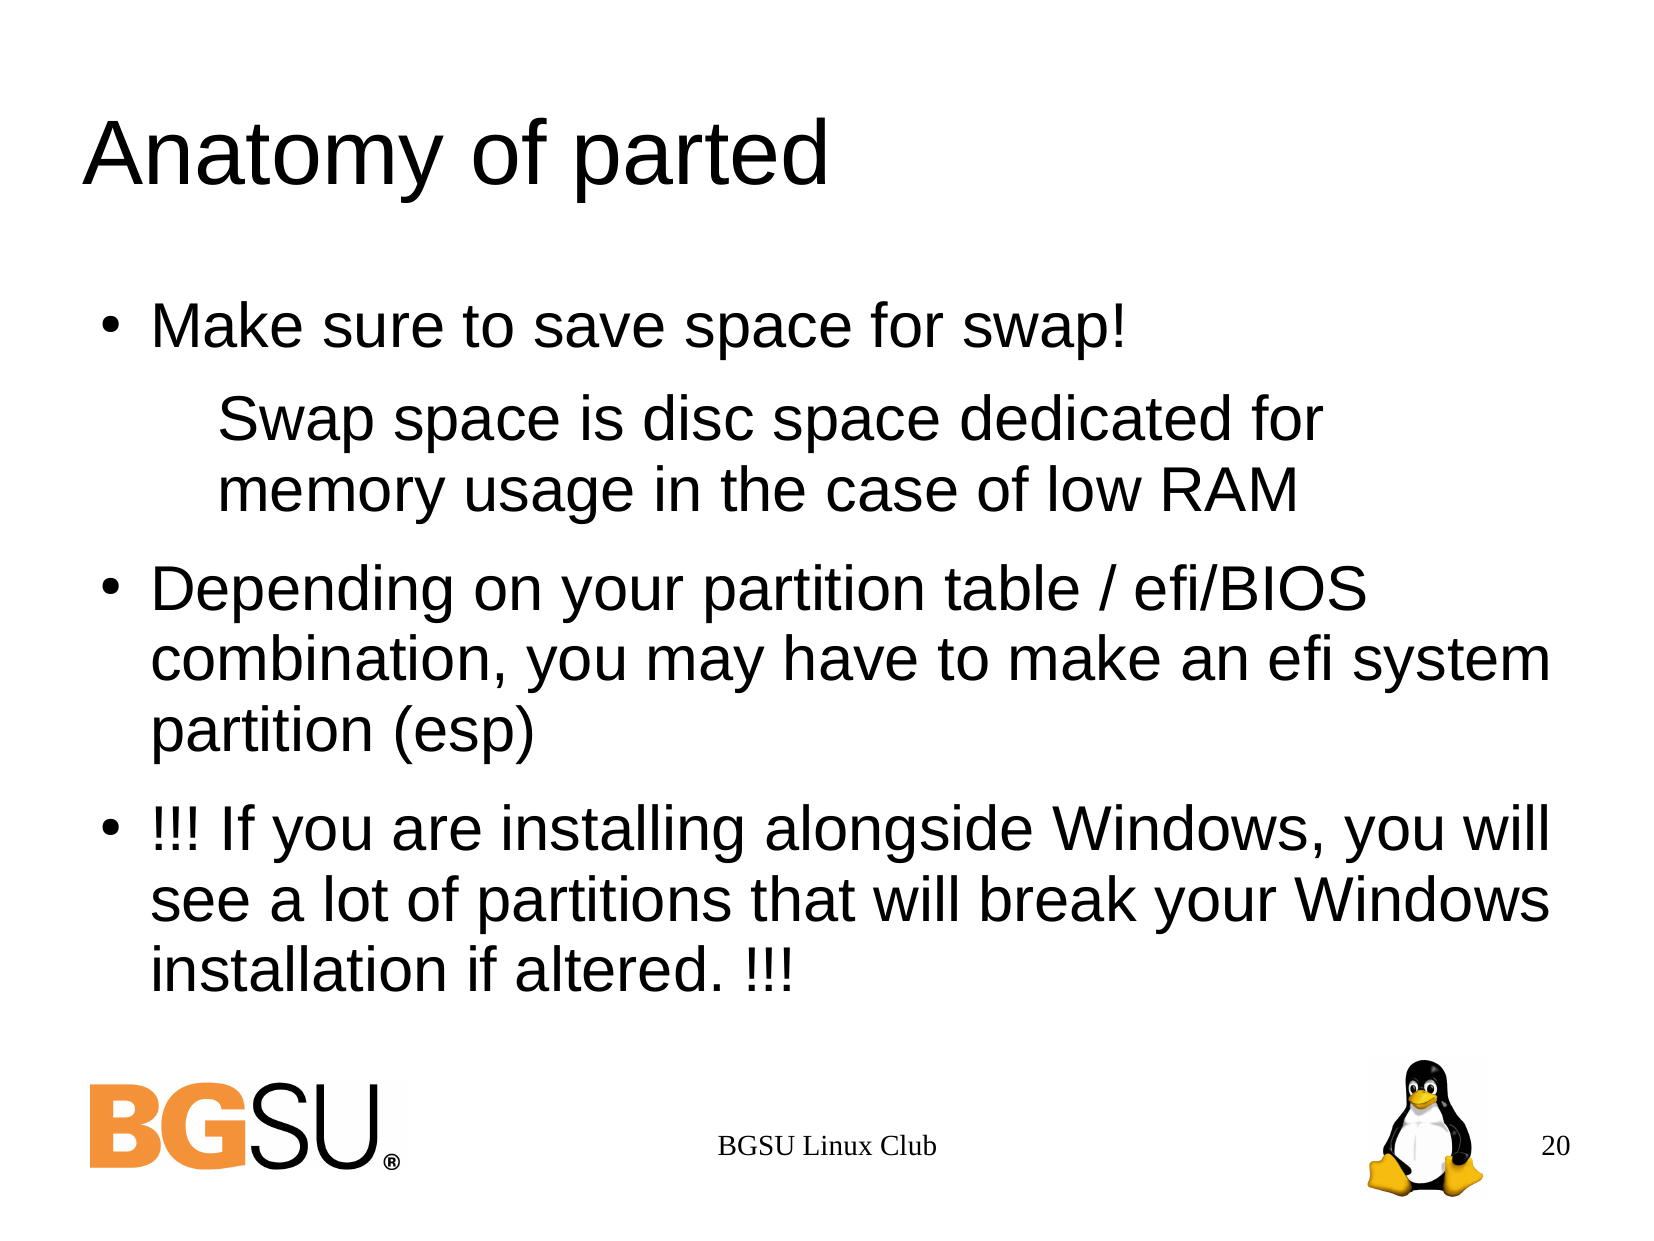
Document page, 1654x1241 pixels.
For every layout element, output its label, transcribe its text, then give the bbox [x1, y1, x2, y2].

title Anatomy of parted [82, 49, 1571, 257]
picture [1365, 1057, 1486, 1201]
picture [90, 1082, 409, 1171]
list Make sure to save space for swap! Swap space is disc space dedicated for memory usage in the case of low RAM Depending on your partition table / efi/BIOS combination, you may have to make an efi system partition (esp) !!! If you are installing alongside Windows, you will see a lot of partitions that will break your Windows installation if altered. !!! [82, 290, 1571, 1010]
